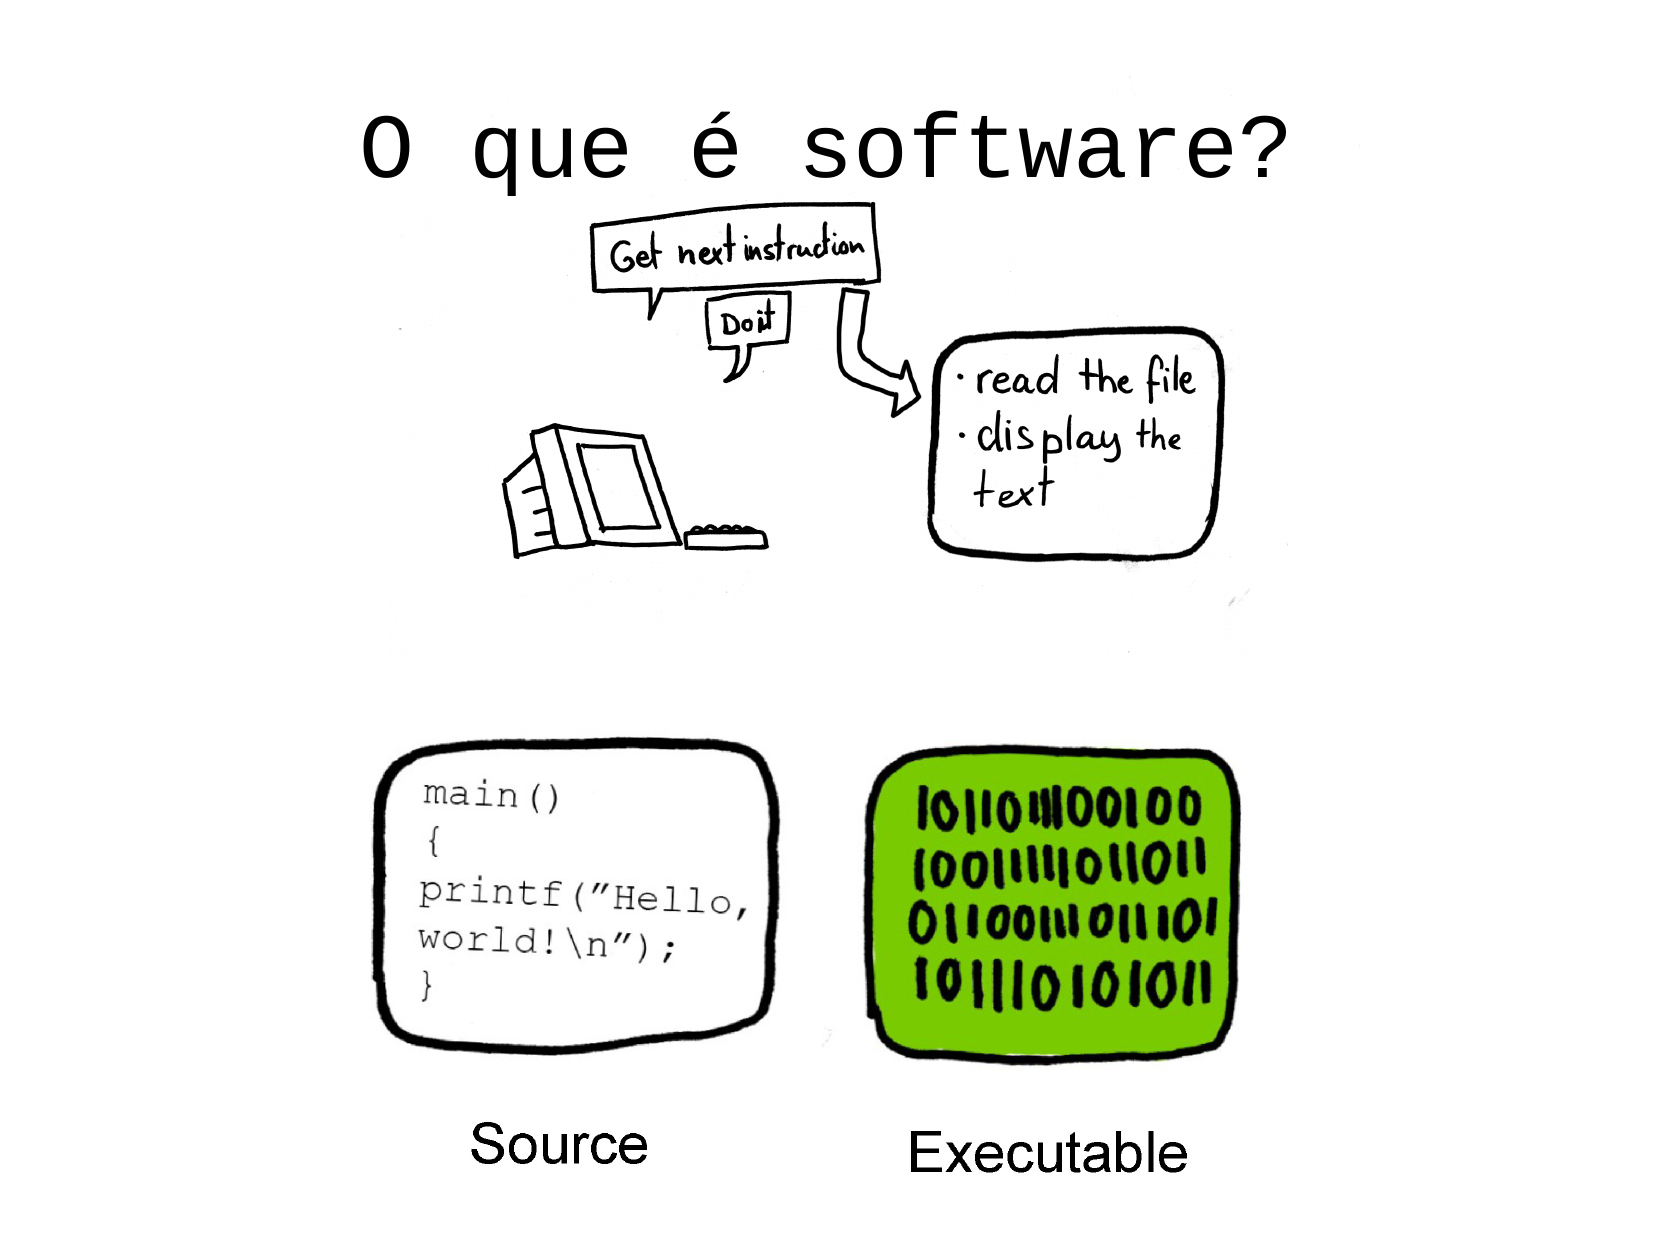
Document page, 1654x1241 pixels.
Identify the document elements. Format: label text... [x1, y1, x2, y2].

title O que é software? [82, 49, 1571, 257]
picture [332, 257, 1378, 1241]
